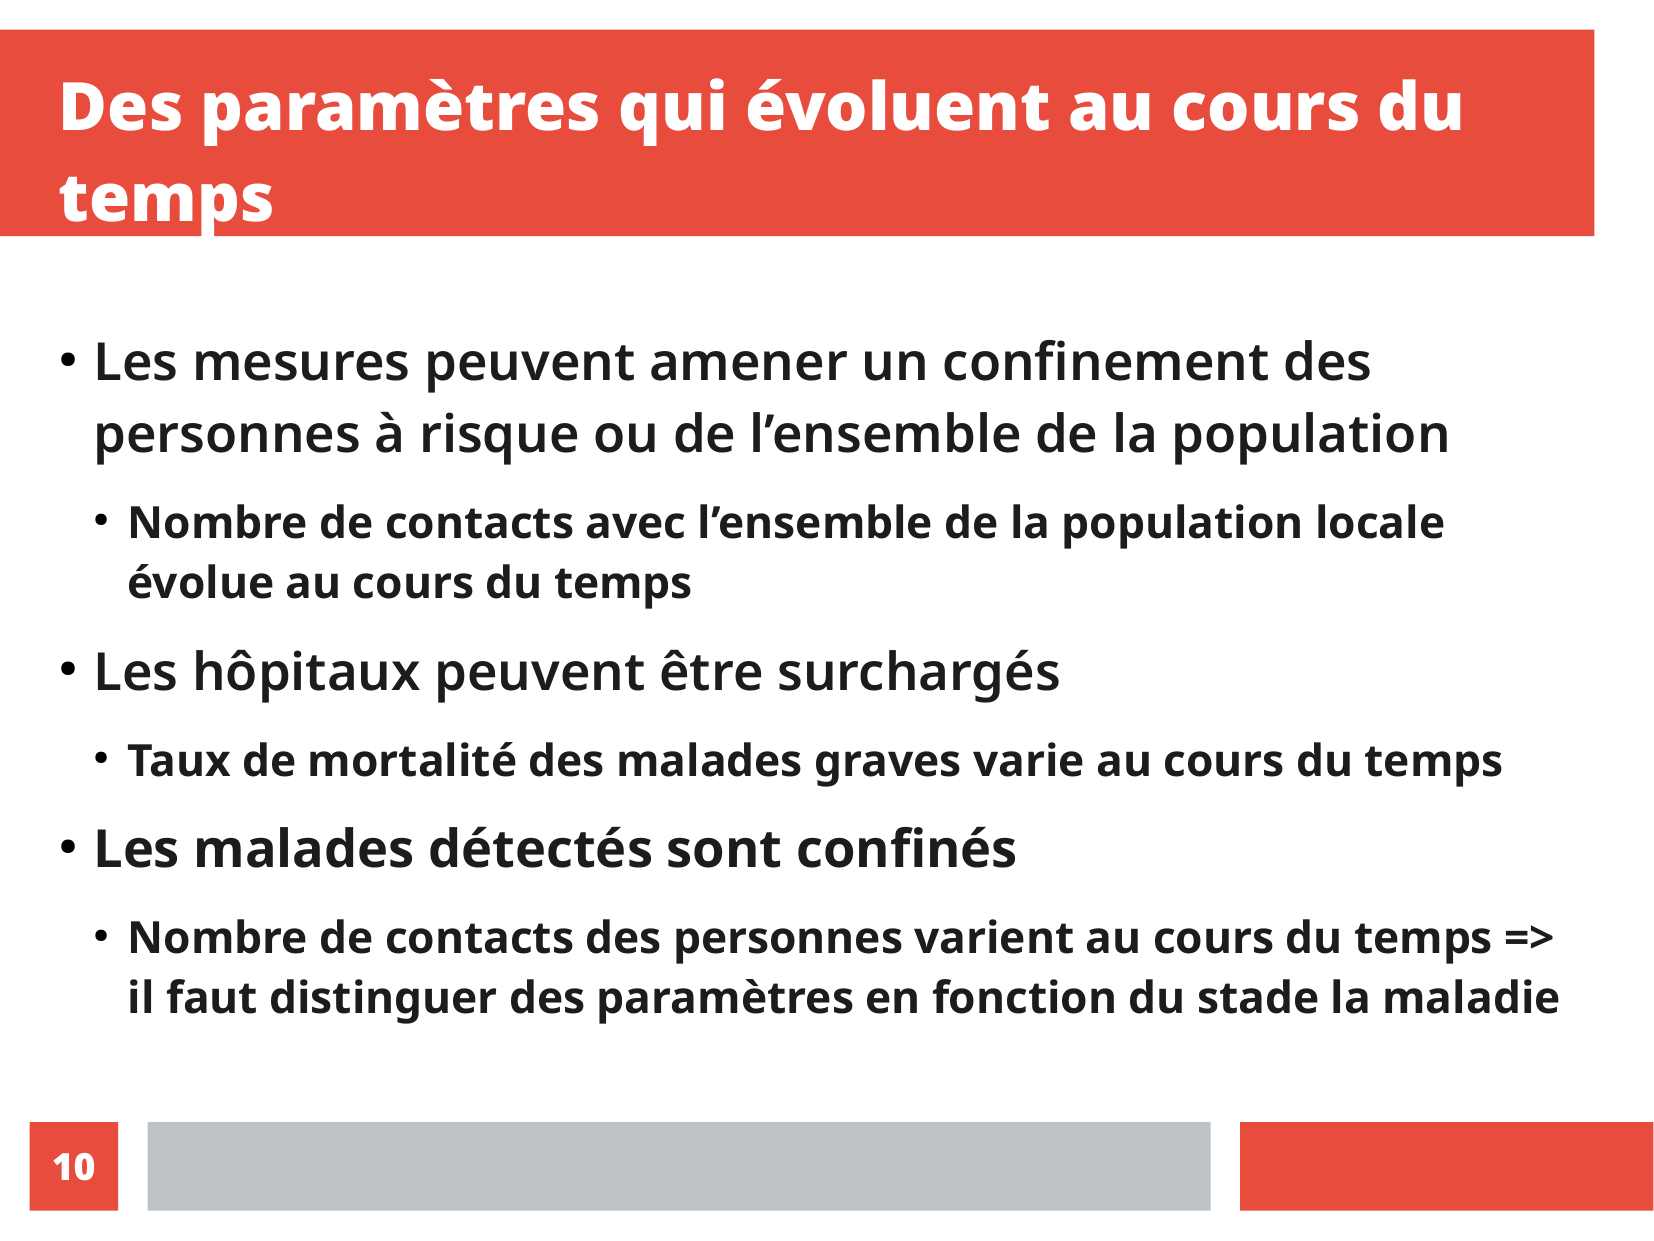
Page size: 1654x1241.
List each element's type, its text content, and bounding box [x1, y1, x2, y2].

list Les mesures peuvent amener un confinement des personnes à risque ou de l’ensemble de la population Nombre de contacts avec l’ensemble de la population locale évolue au cours du temps Les hôpitaux peuvent être surchargés Taux de mortalité des malades graves varie au cours du temps Les malades détectés sont confinés Nombre de contacts des personnes varient au cours du temps => il faut distinguer des paramètres en fonction du stade la maladie [59, 324, 1565, 1093]
title Des paramètres qui évoluent au cours du temps [59, 59, 1595, 207]
